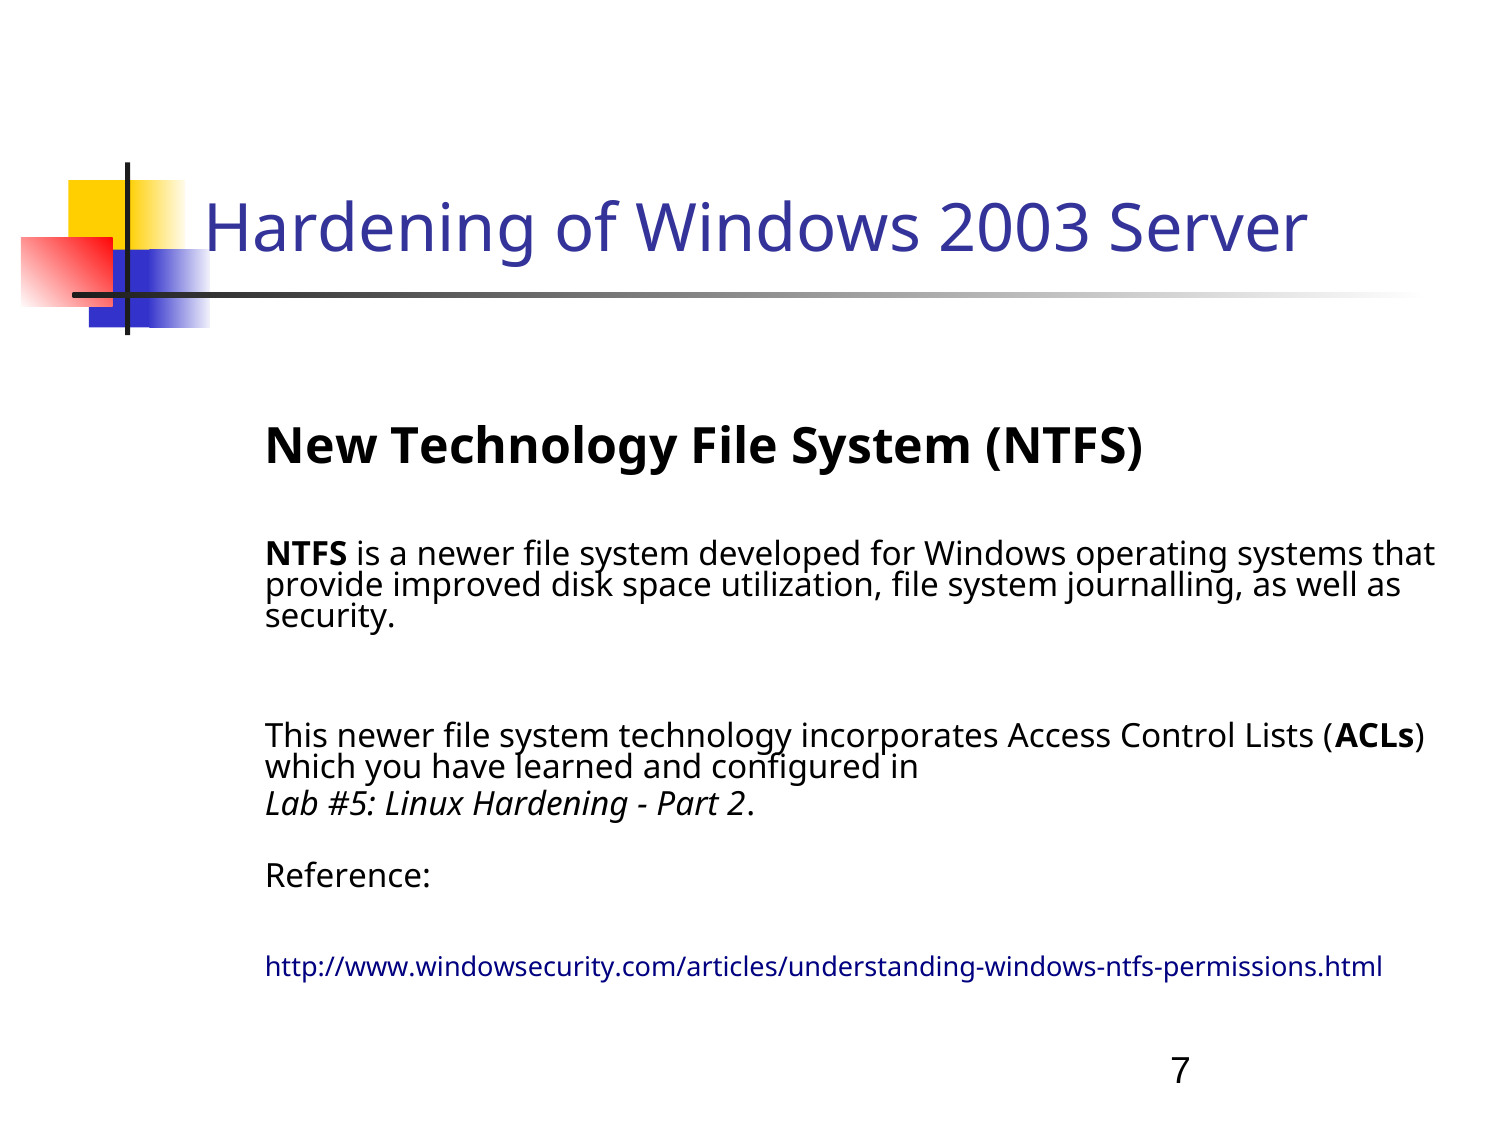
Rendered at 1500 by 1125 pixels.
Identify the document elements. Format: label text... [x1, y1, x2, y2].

list New Technology File System (NTFS) NTFS is a newer file system developed for Windows operating systems that provide improved disk space utilization, file system journalling, as well as security. This newer file system technology incorporates Access Control Lists (ACLs) which you have learned and configured in Lab #5: Linux Hardening - Part 2. Reference: http://www.windowsecurity.com/articles/understanding-windows-ntfs-permissions.html [193, 331, 1469, 1007]
title Hardening of Windows 2003 Server [188, 35, 1468, 276]
